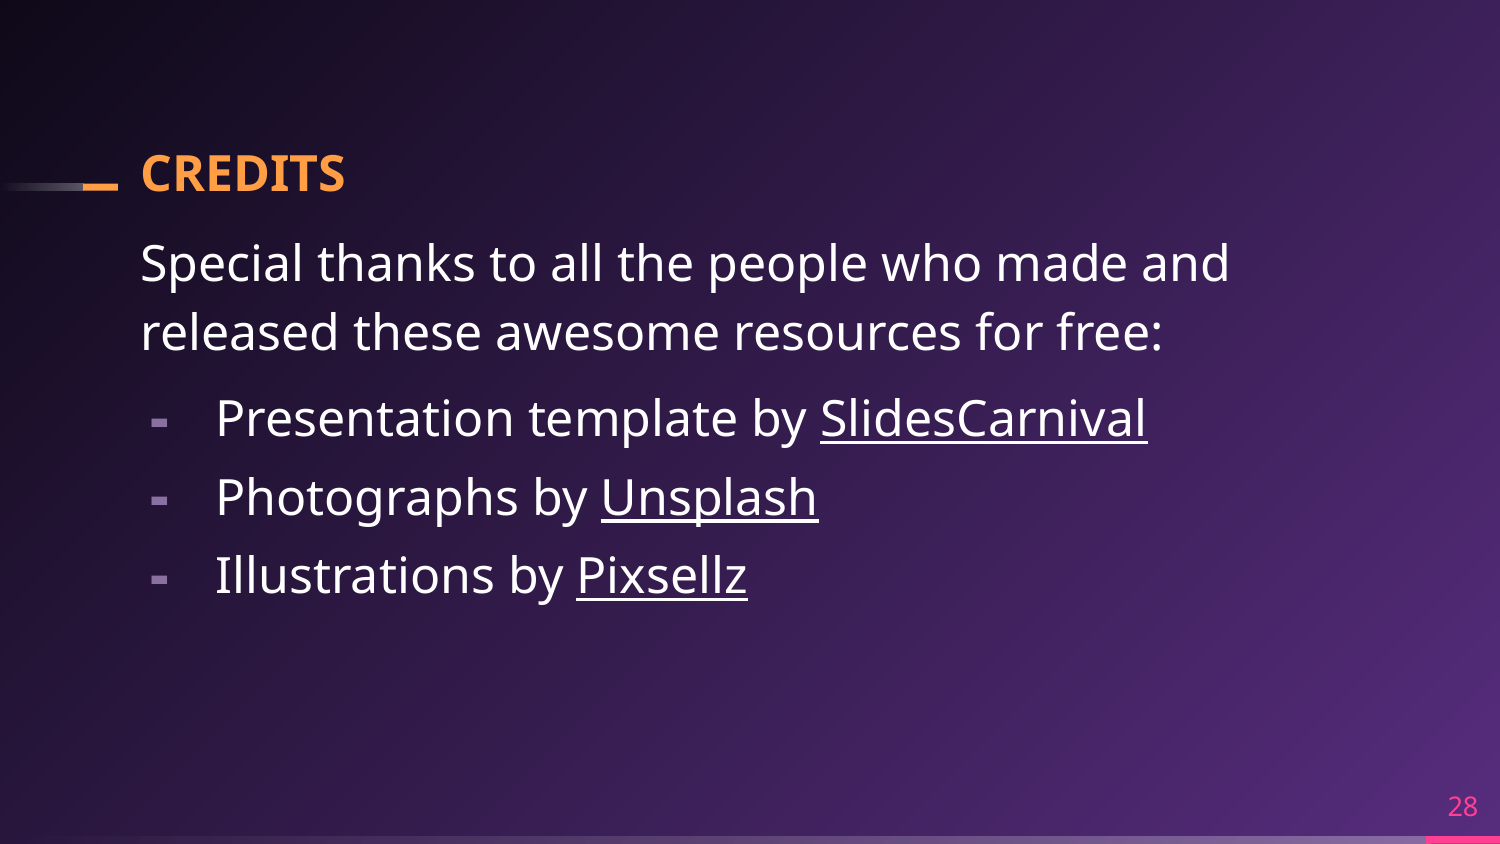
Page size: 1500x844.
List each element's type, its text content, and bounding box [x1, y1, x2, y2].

slide_number <número> [1426, 779, 1500, 835]
list Special thanks to all the people who made and released these awesome resources for free: Presentation template by SlidesCarnival Photographs by Unsplash Illustrations by Pixsellz [140, 222, 1250, 720]
title CREDITS [140, 137, 1011, 203]
